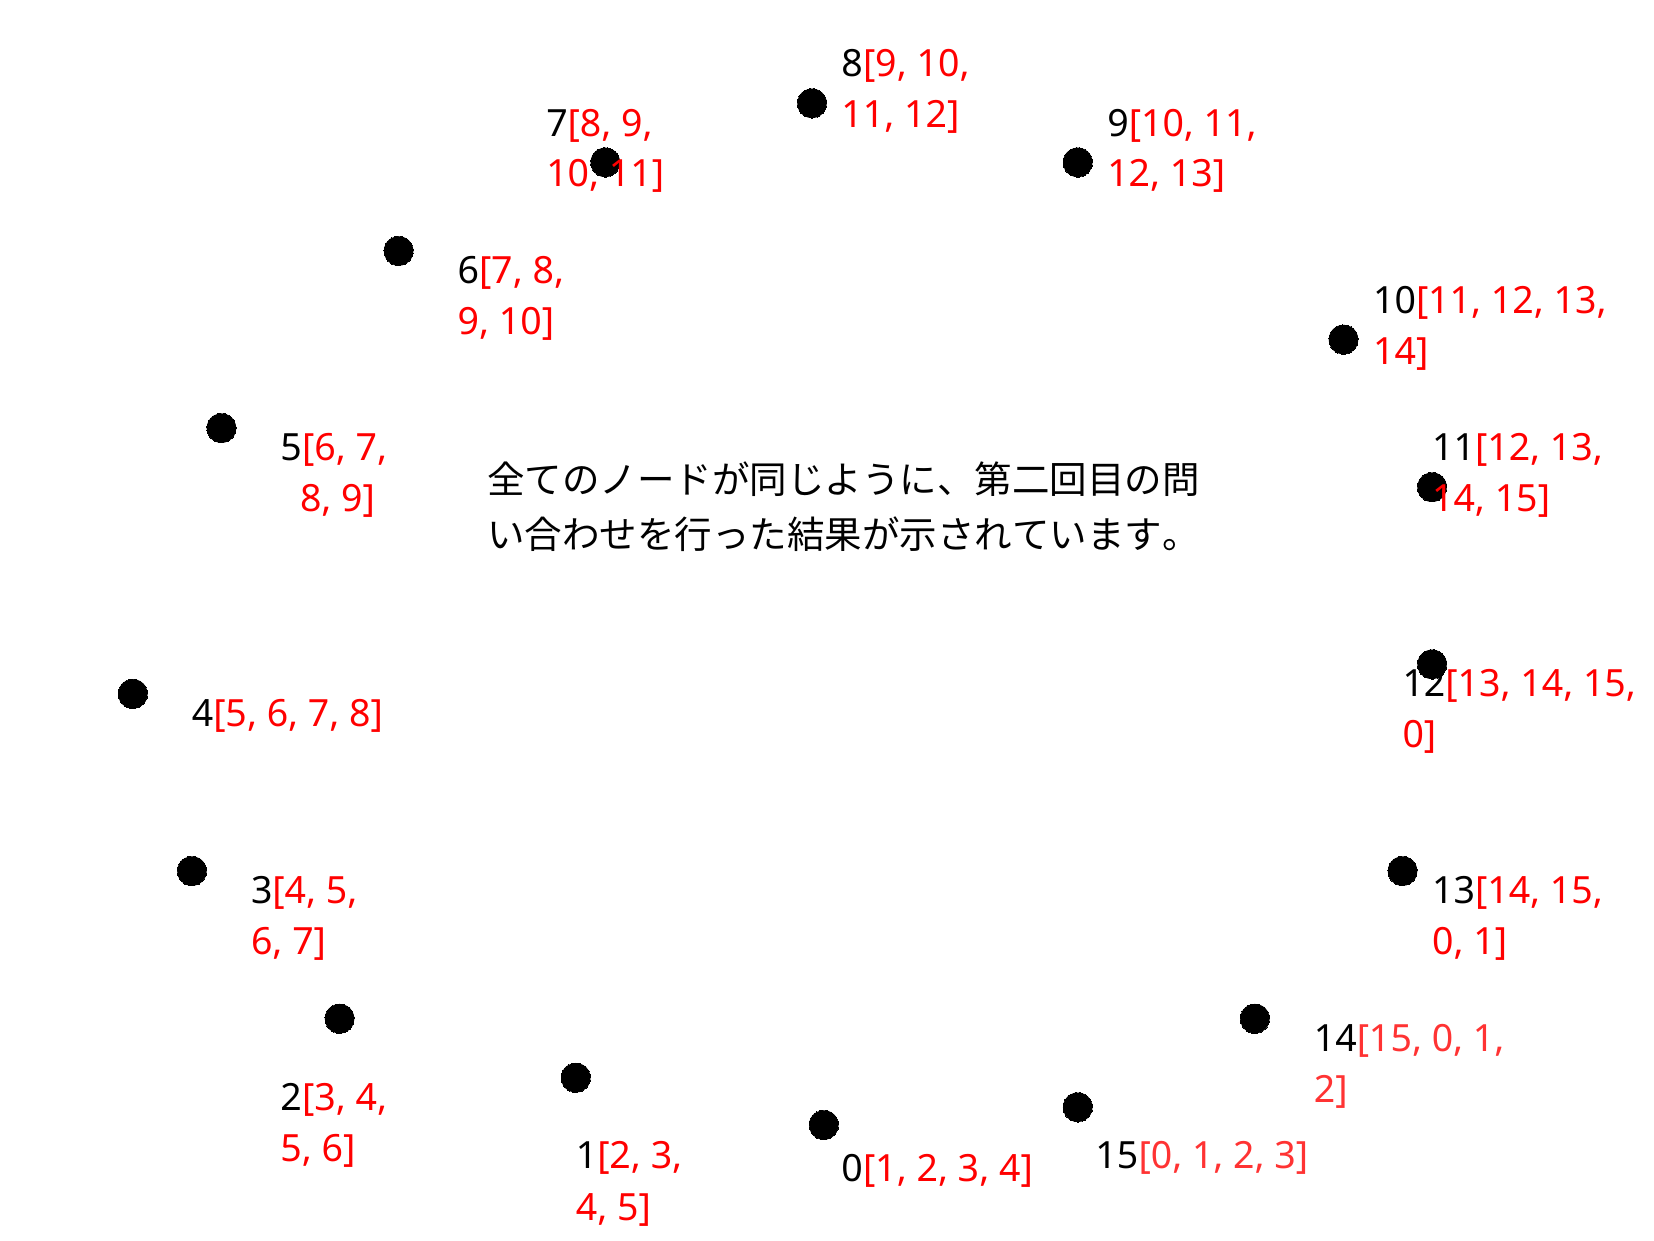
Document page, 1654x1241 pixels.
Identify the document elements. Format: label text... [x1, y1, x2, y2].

text_box 6[7, 8, 9, 10] [442, 236, 621, 341]
text_box 15[0, 1, 2, 3] [1080, 1121, 1388, 1182]
text_box [383, 236, 414, 266]
text_box 0[1, 2, 3, 4] [826, 1133, 1123, 1194]
text_box [1240, 1003, 1270, 1034]
text_box 13[14, 15, 0, 1] [1417, 856, 1654, 961]
text_box 10[11, 12, 13, 14] [1358, 265, 1625, 371]
text_box 4[5, 6, 7, 8] [177, 678, 502, 739]
text_box [561, 1062, 591, 1093]
text_box 7[8, 9, 10, 11] [531, 88, 709, 193]
text_box 8[9, 10, 11, 12] [826, 28, 1004, 134]
text_box [206, 413, 237, 443]
text_box [809, 1110, 839, 1140]
text_box [797, 88, 826, 119]
text_box 3[4, 5, 6, 7] [236, 856, 414, 961]
text_box 5[6, 7, 8, 9] [265, 412, 562, 518]
text_box [118, 679, 148, 709]
text_box [324, 1003, 355, 1034]
text_box 1[2, 3, 4, 5] [561, 1121, 739, 1226]
text_box [1387, 856, 1417, 886]
text_box 11[12, 13, 14, 15] [1417, 413, 1654, 518]
text_box [1328, 324, 1358, 355]
text_box [1062, 147, 1092, 178]
text_box 14[15, 0, 1, 2] [1299, 1003, 1536, 1109]
text_box 9[10, 11, 12, 13] [1092, 88, 1300, 193]
text_box 2[3, 4, 5, 6] [265, 1062, 443, 1168]
text_box [1062, 1092, 1093, 1123]
text_box 12[13, 14, 15, 0] [1387, 649, 1654, 754]
text_box [177, 856, 207, 886]
text_box 全てのノードが同じように、第二回目の問い合わせを行った結果が示されています。 [472, 443, 1241, 591]
